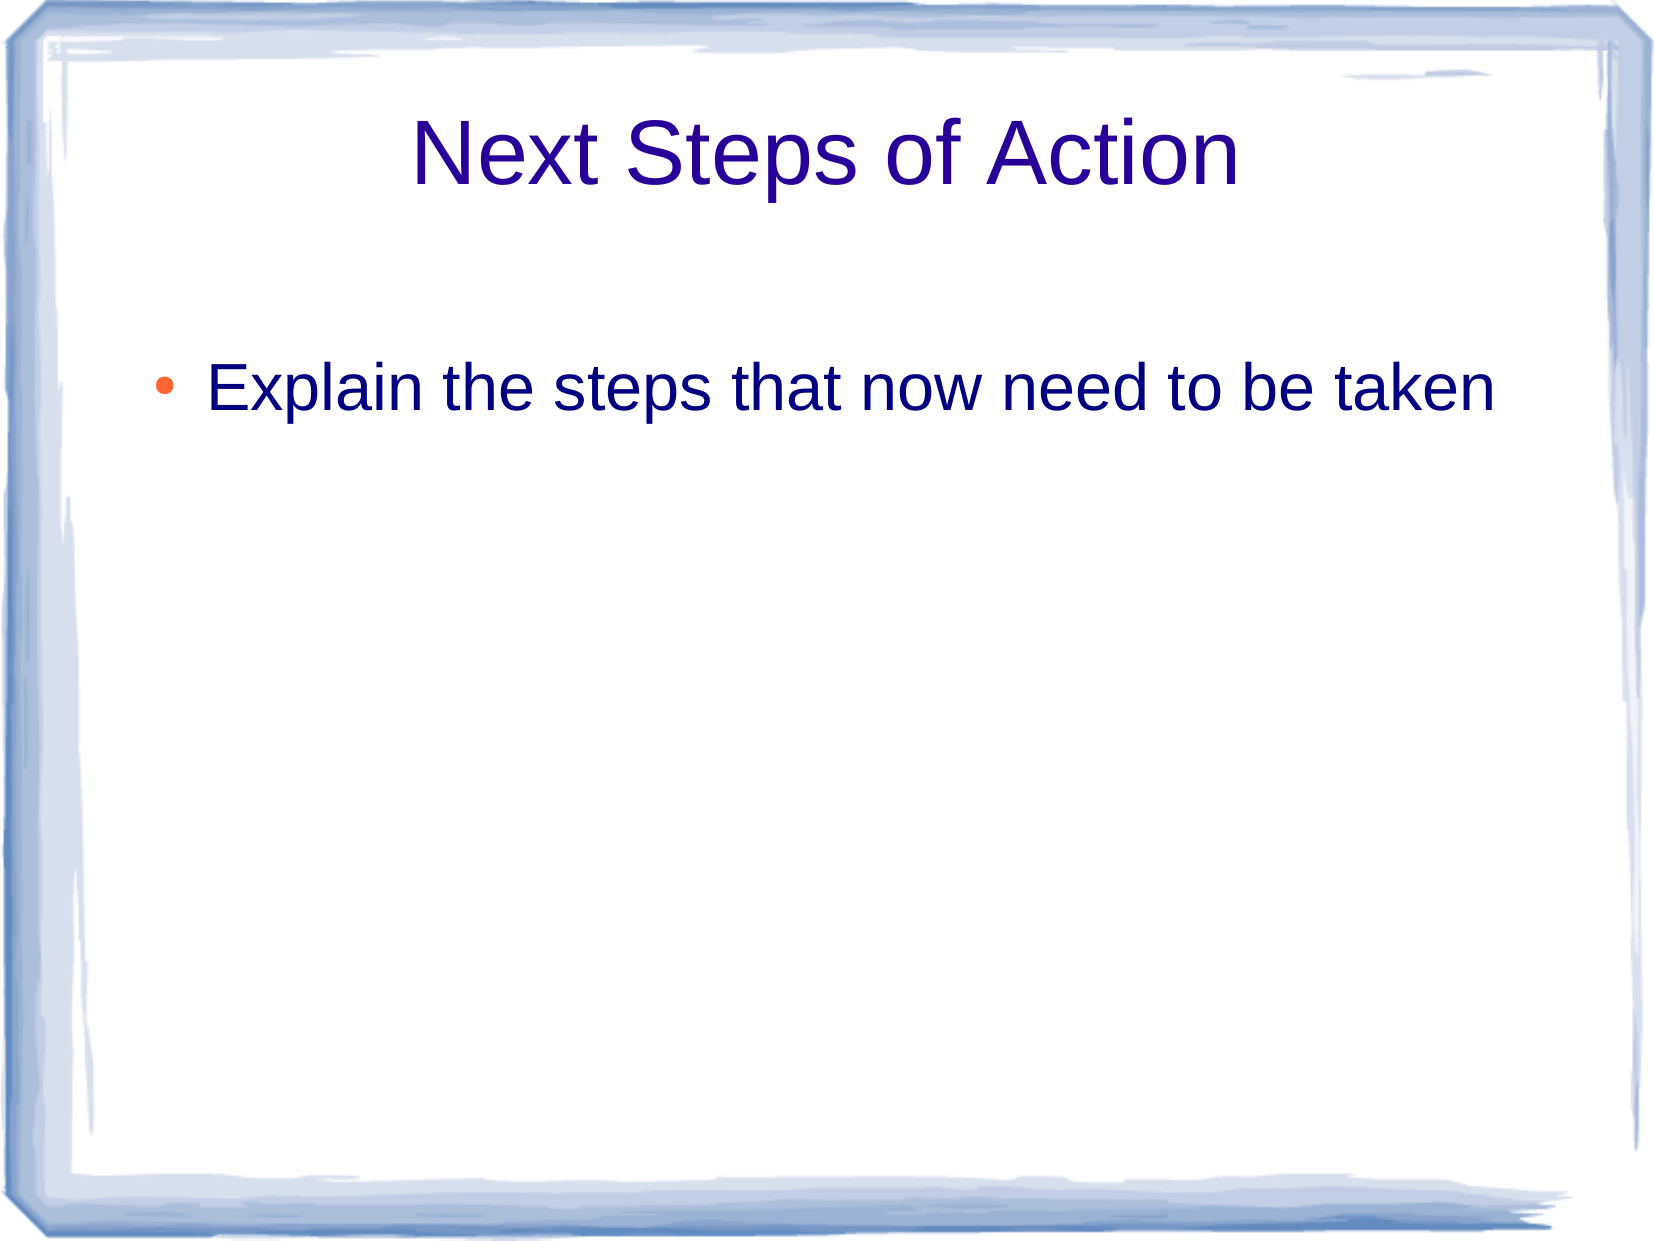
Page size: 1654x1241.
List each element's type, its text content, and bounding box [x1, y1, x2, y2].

title Next Steps of Action [82, 49, 1571, 257]
list Explain the steps that now need to be taken [135, 350, 1517, 1132]
picture [0, 0, 1654, 1241]
